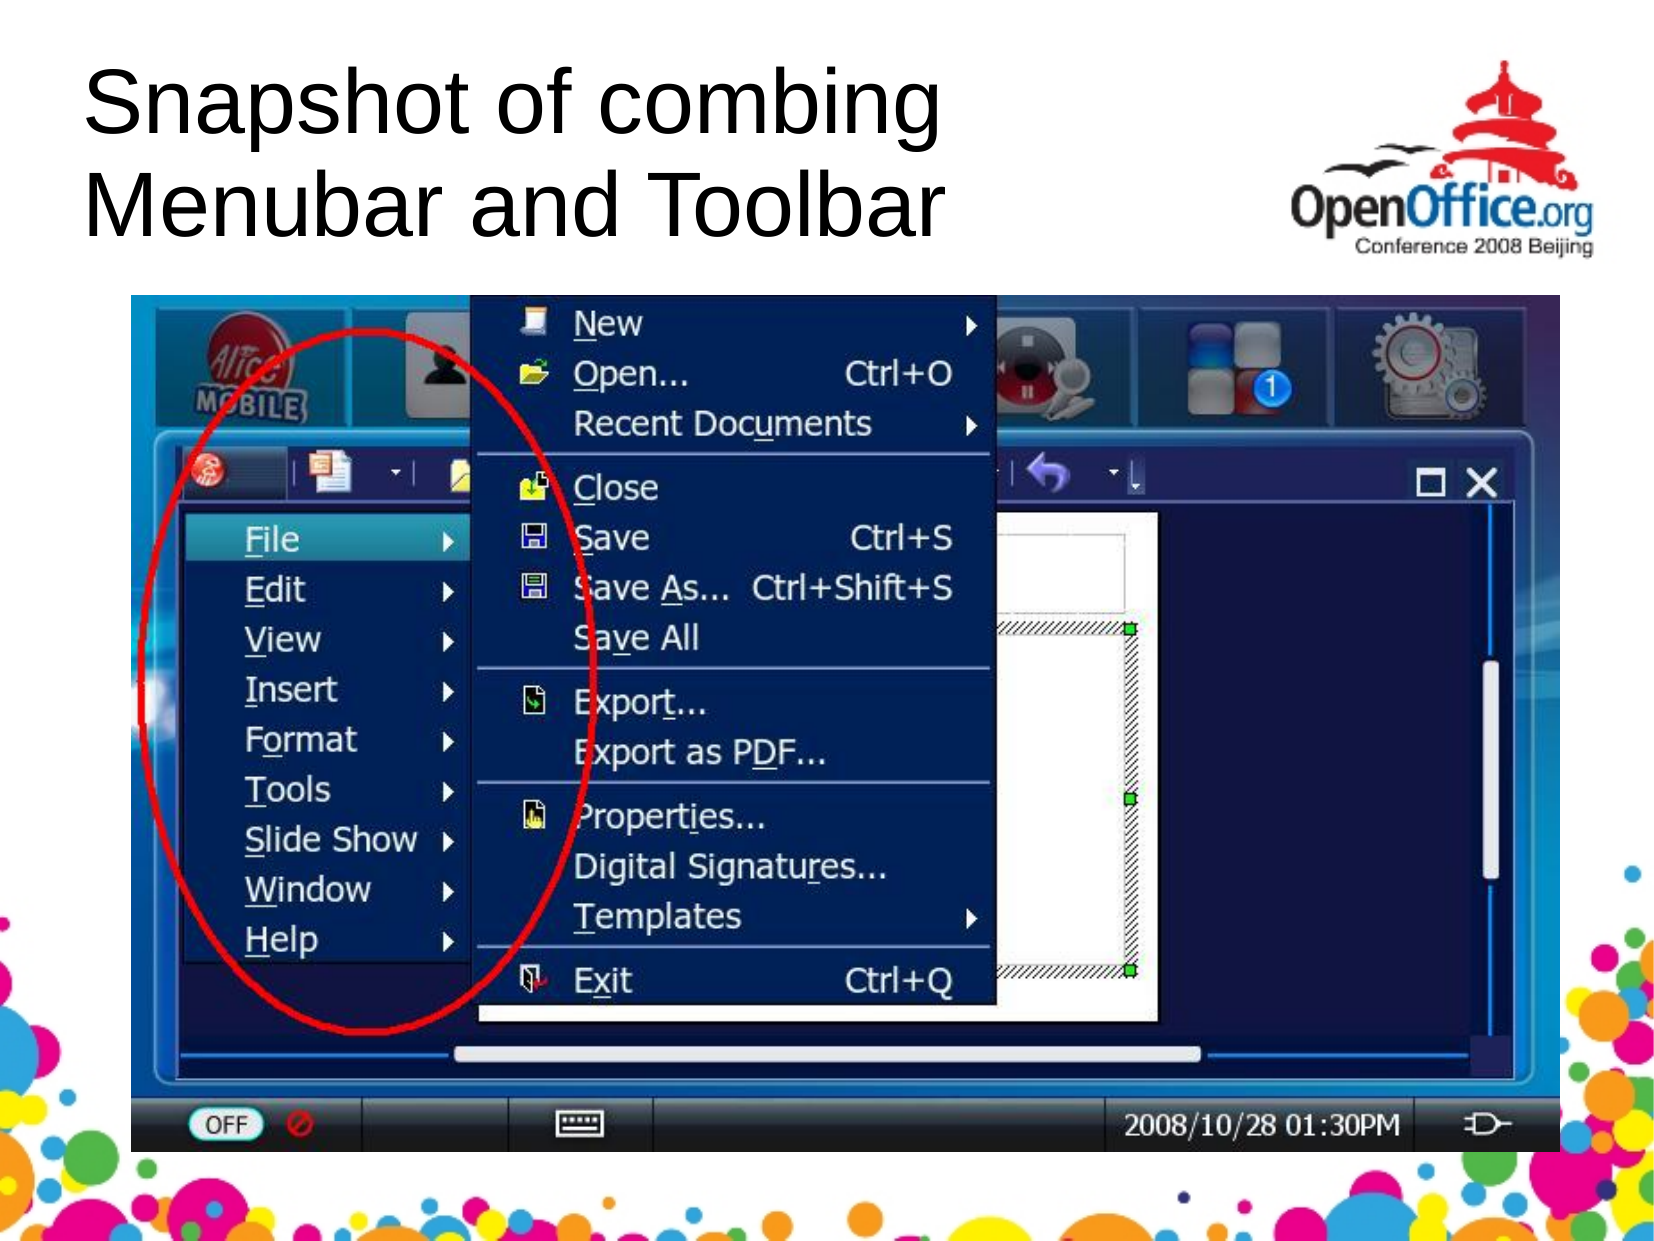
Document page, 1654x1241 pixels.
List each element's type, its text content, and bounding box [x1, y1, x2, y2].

picture [0, 0, 1654, 1241]
title Snapshot of combing Menubar and Toolbar [82, 50, 1571, 256]
